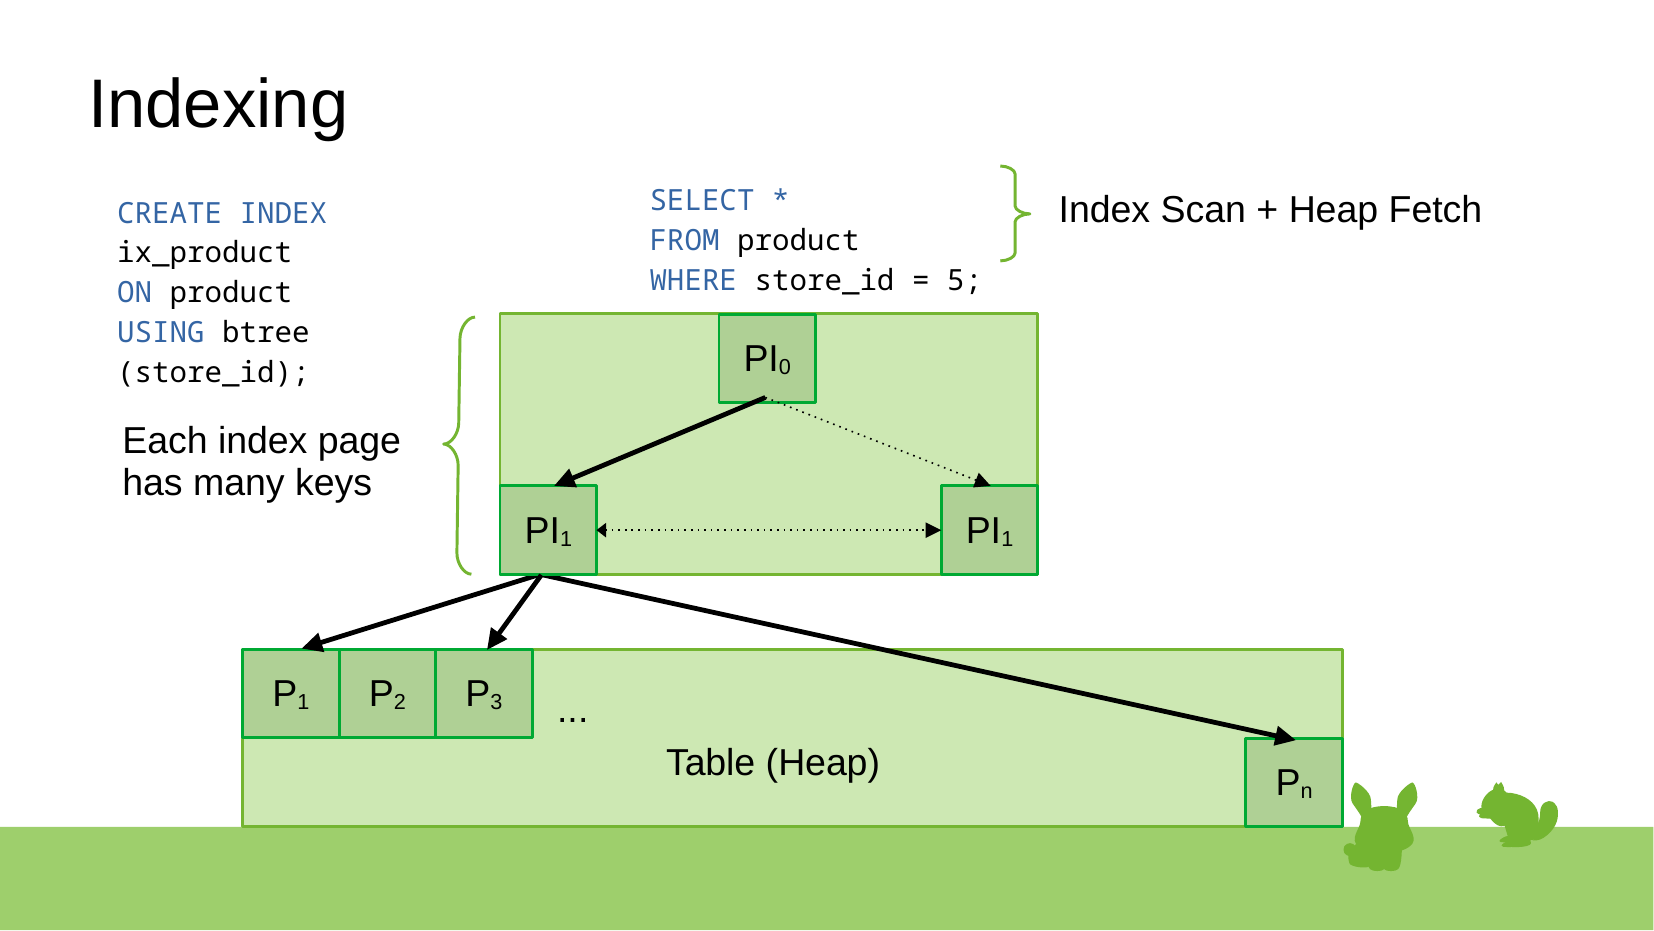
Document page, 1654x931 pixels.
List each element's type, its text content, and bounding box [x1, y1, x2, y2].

text_box PI1 [500, 485, 597, 575]
text_box ... [542, 681, 631, 741]
text_box Index Scan + Heap Fetch [1043, 181, 1540, 239]
text_box [242, 649, 1270, 827]
text_box PI0 [718, 314, 816, 403]
text_box SELECT * FROM product WHERE store_id = 5; [634, 171, 1051, 283]
text_box [500, 313, 1038, 575]
text_box P1 [242, 649, 339, 738]
text_box P2 [339, 649, 436, 738]
text_box CREATE INDEX ix_product ON product USING btree (store_id); [102, 184, 519, 297]
text_box PI1 [941, 485, 1038, 575]
text_box P3 [436, 649, 533, 738]
text_box Each index page has many keys [107, 412, 440, 470]
title Indexing [88, 29, 1565, 178]
text_box Table (Heap) [651, 733, 895, 791]
text_box Pn [1245, 738, 1343, 827]
text_box [897, 649, 1343, 738]
